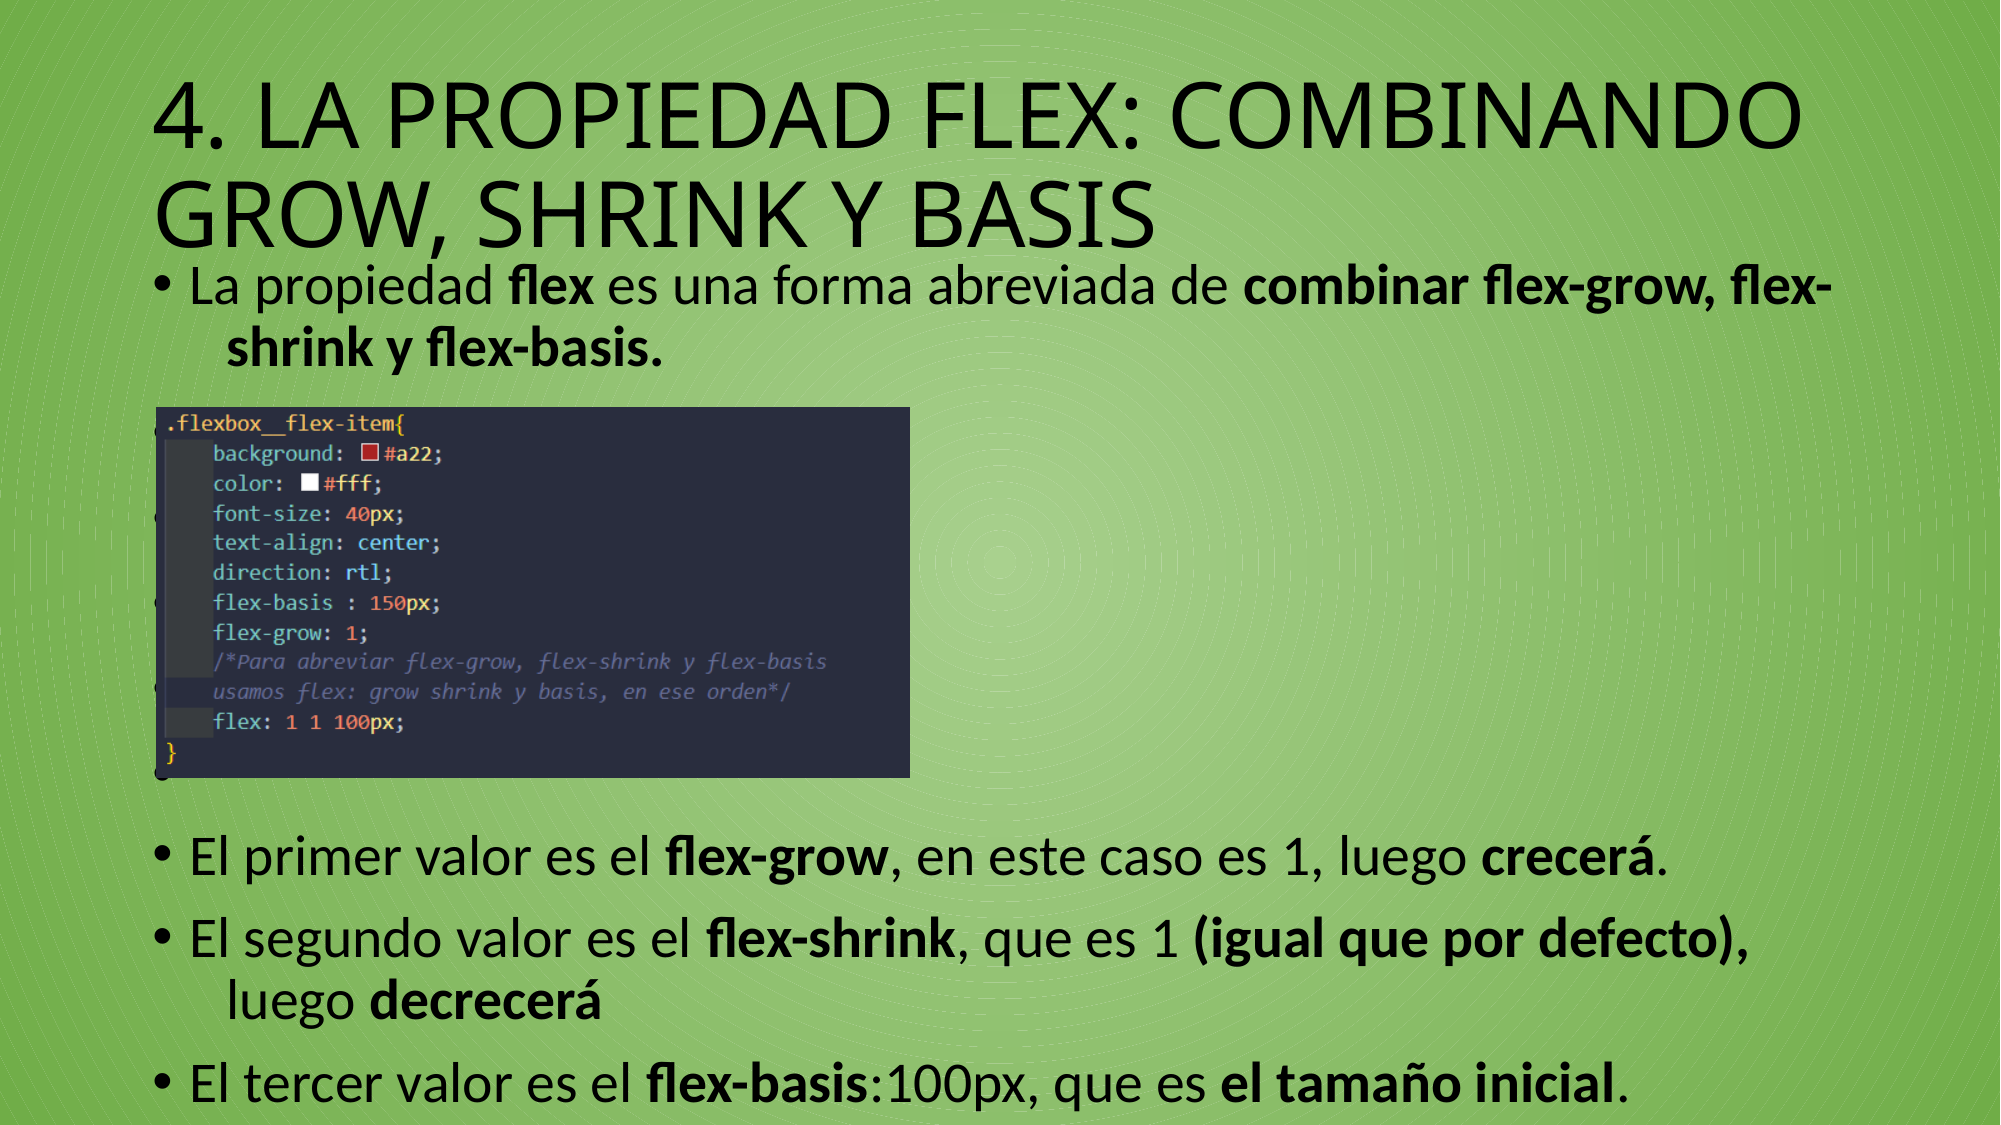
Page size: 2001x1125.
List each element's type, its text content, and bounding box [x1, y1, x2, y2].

list La propiedad flex es una forma abreviada de combinar flex-grow, flex-shrink y flex-basis. El primer valor es el flex-grow, en este caso es 1, luego crecerá. El segundo valor es el flex-shrink, que es 1 (igual que por defecto), luego decrecerá El tercer valor es el flex-basis:100px, que es el tamaño inicial. [137, 247, 1863, 1125]
title 4. LA PROPIEDAD FLEX: COMBINANDO GROW, SHRINK Y BASIS [137, 59, 1863, 247]
picture [156, 408, 910, 779]
